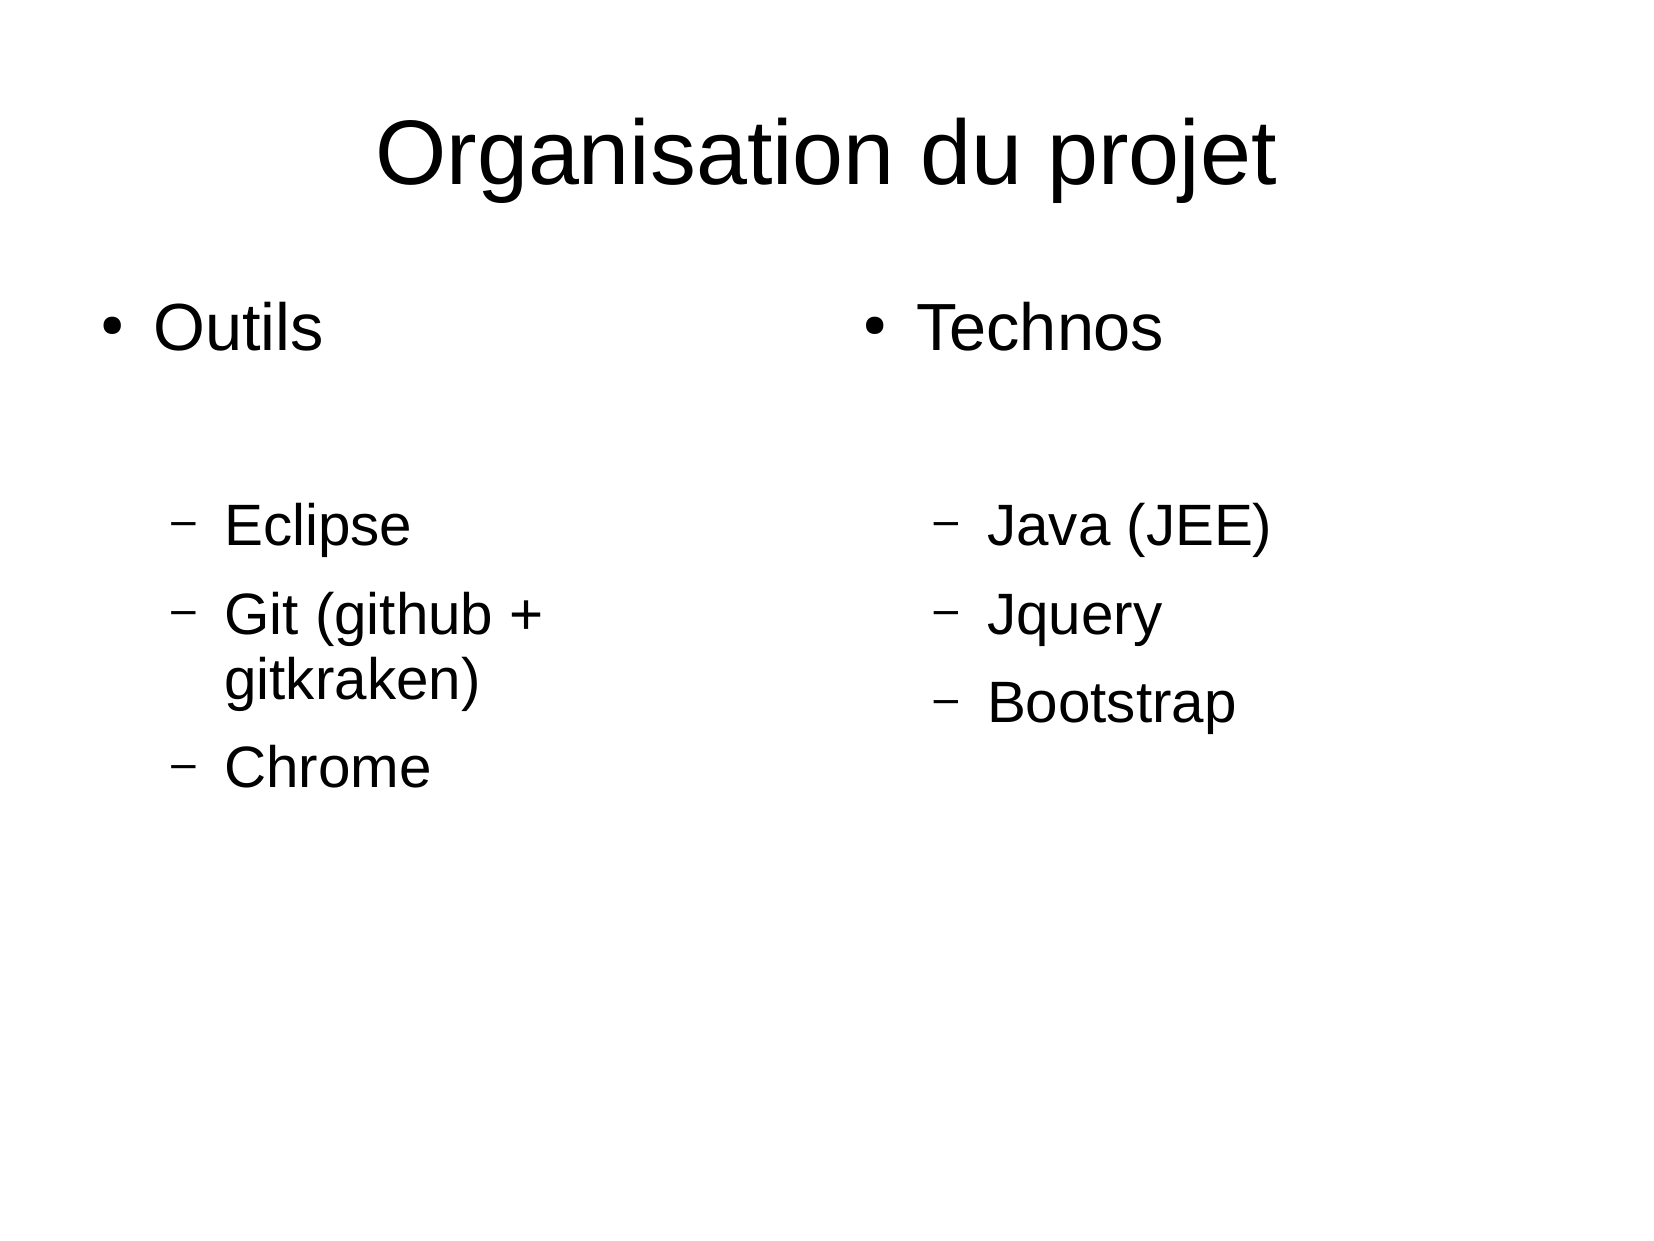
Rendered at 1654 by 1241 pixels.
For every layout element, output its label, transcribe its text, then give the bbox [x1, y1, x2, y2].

list Outils Eclipse Git (github + gitkraken) Chrome [82, 290, 809, 1010]
title Organisation du projet [82, 49, 1571, 257]
list Technos Java (JEE) Jquery Bootstrap [845, 290, 1572, 1010]
